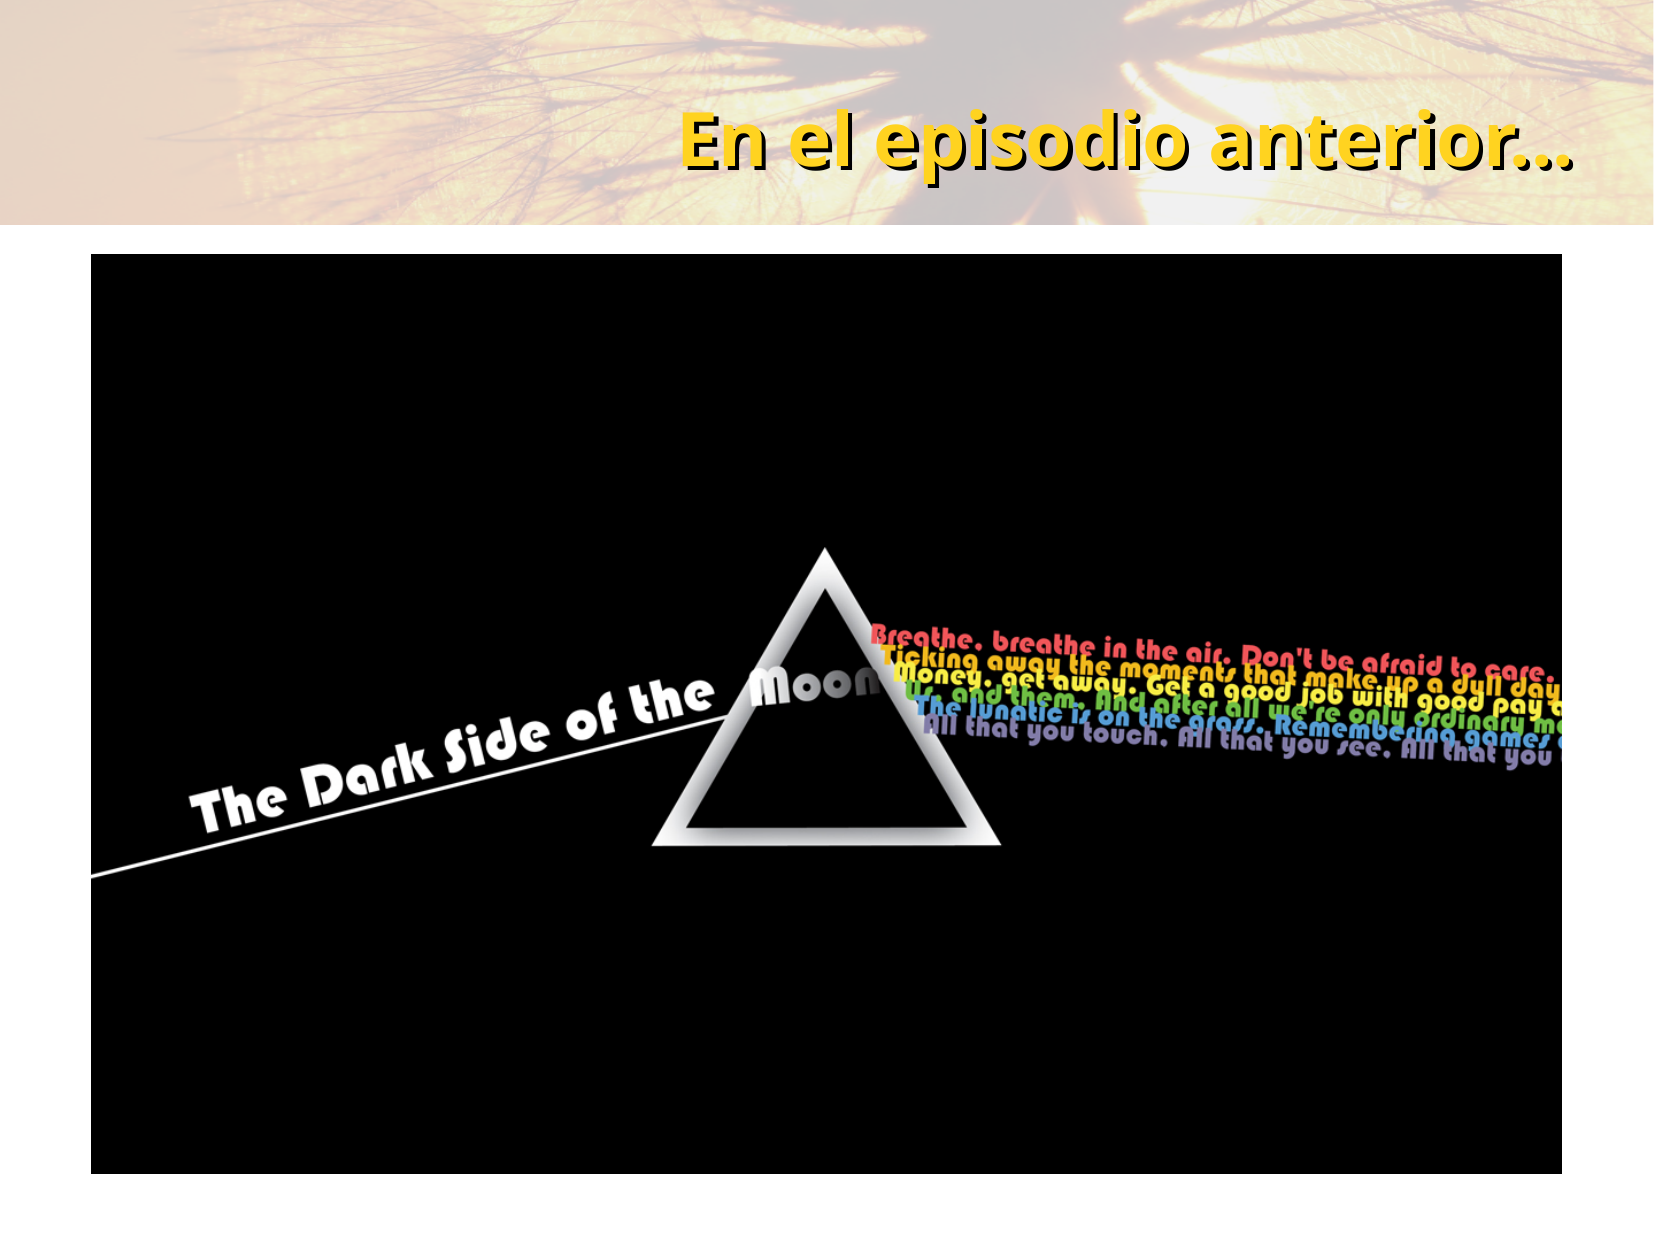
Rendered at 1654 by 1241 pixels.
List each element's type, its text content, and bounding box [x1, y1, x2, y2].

picture [0, 0, 1654, 225]
title En el episodio anterior... [86, 49, 1576, 226]
picture [91, 254, 1562, 1174]
